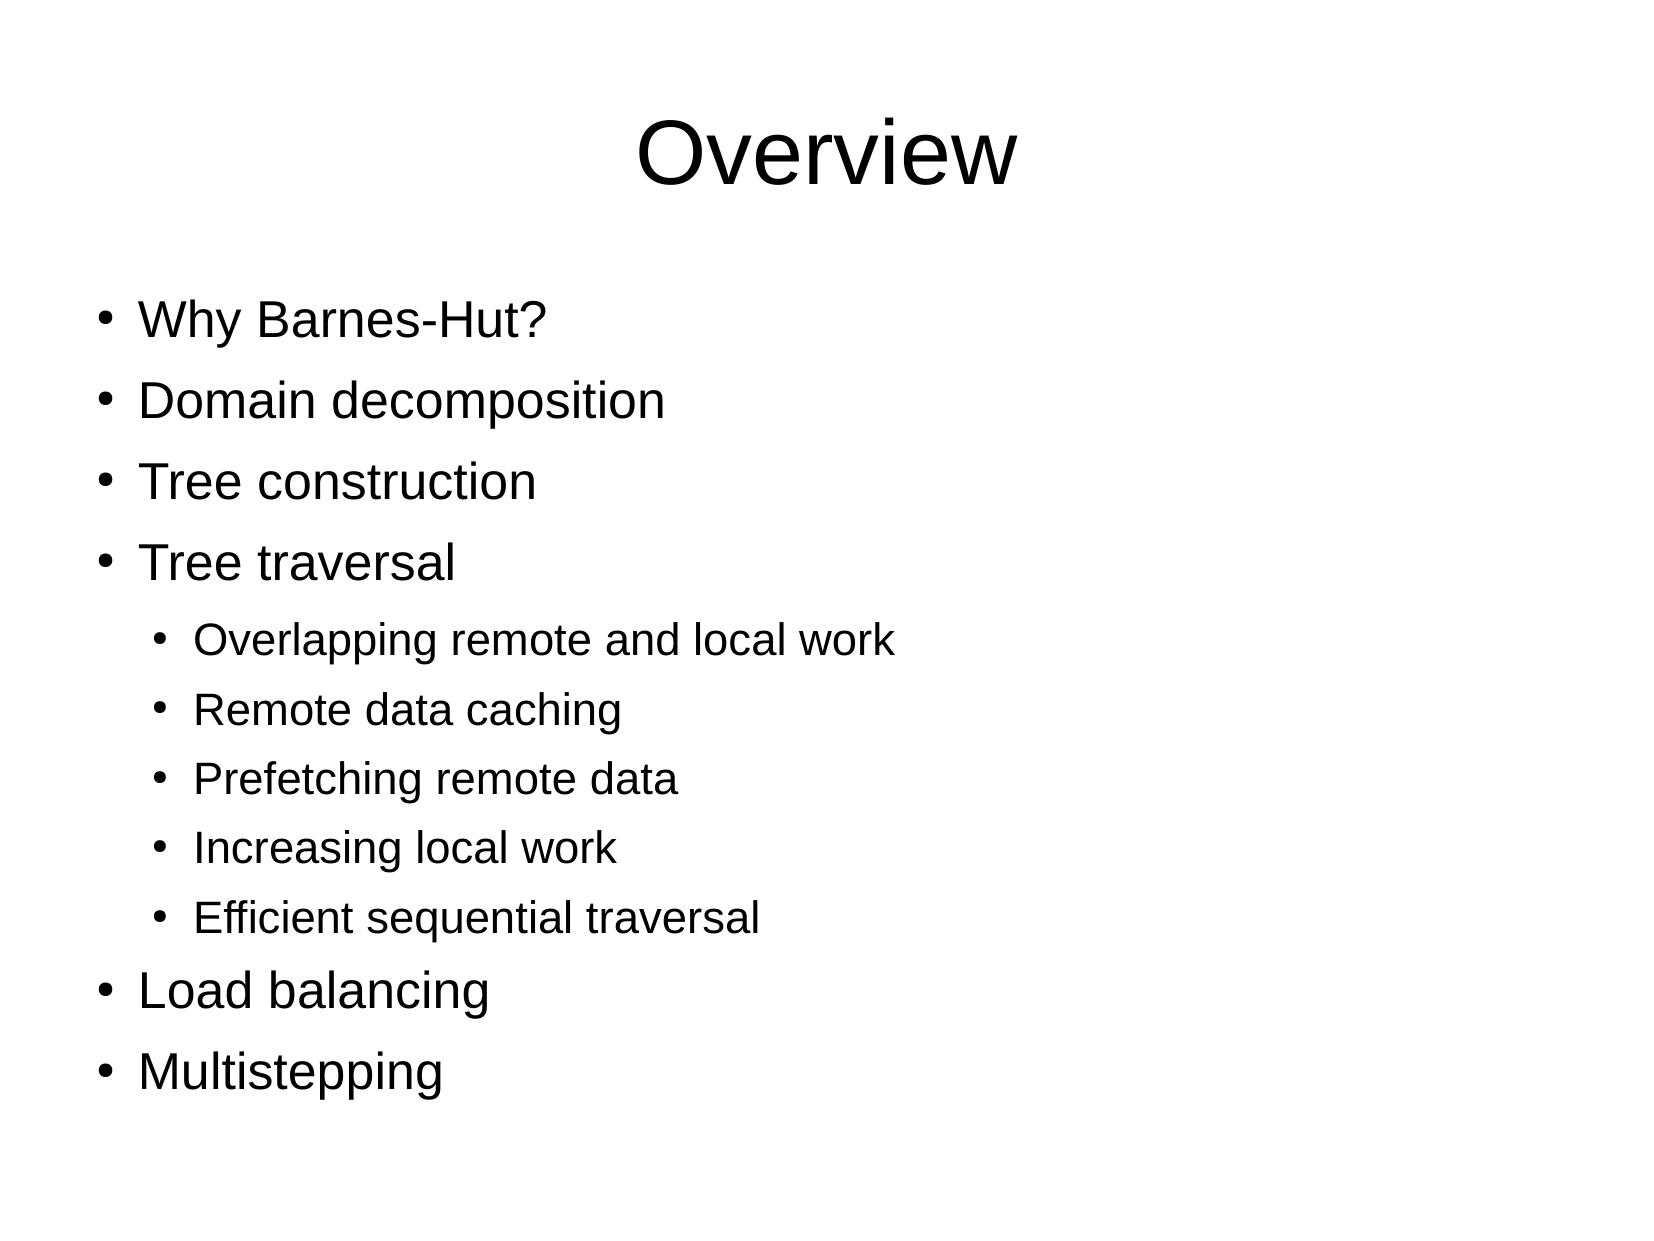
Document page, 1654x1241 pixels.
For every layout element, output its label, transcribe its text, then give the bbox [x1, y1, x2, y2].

title Overview [82, 49, 1571, 257]
list Why Barnes-Hut? Domain decomposition Tree construction Tree traversal Overlapping remote and local work Remote data caching Prefetching remote data Increasing local work Efficient sequential traversal Load balancing Multistepping [82, 290, 1571, 1109]
